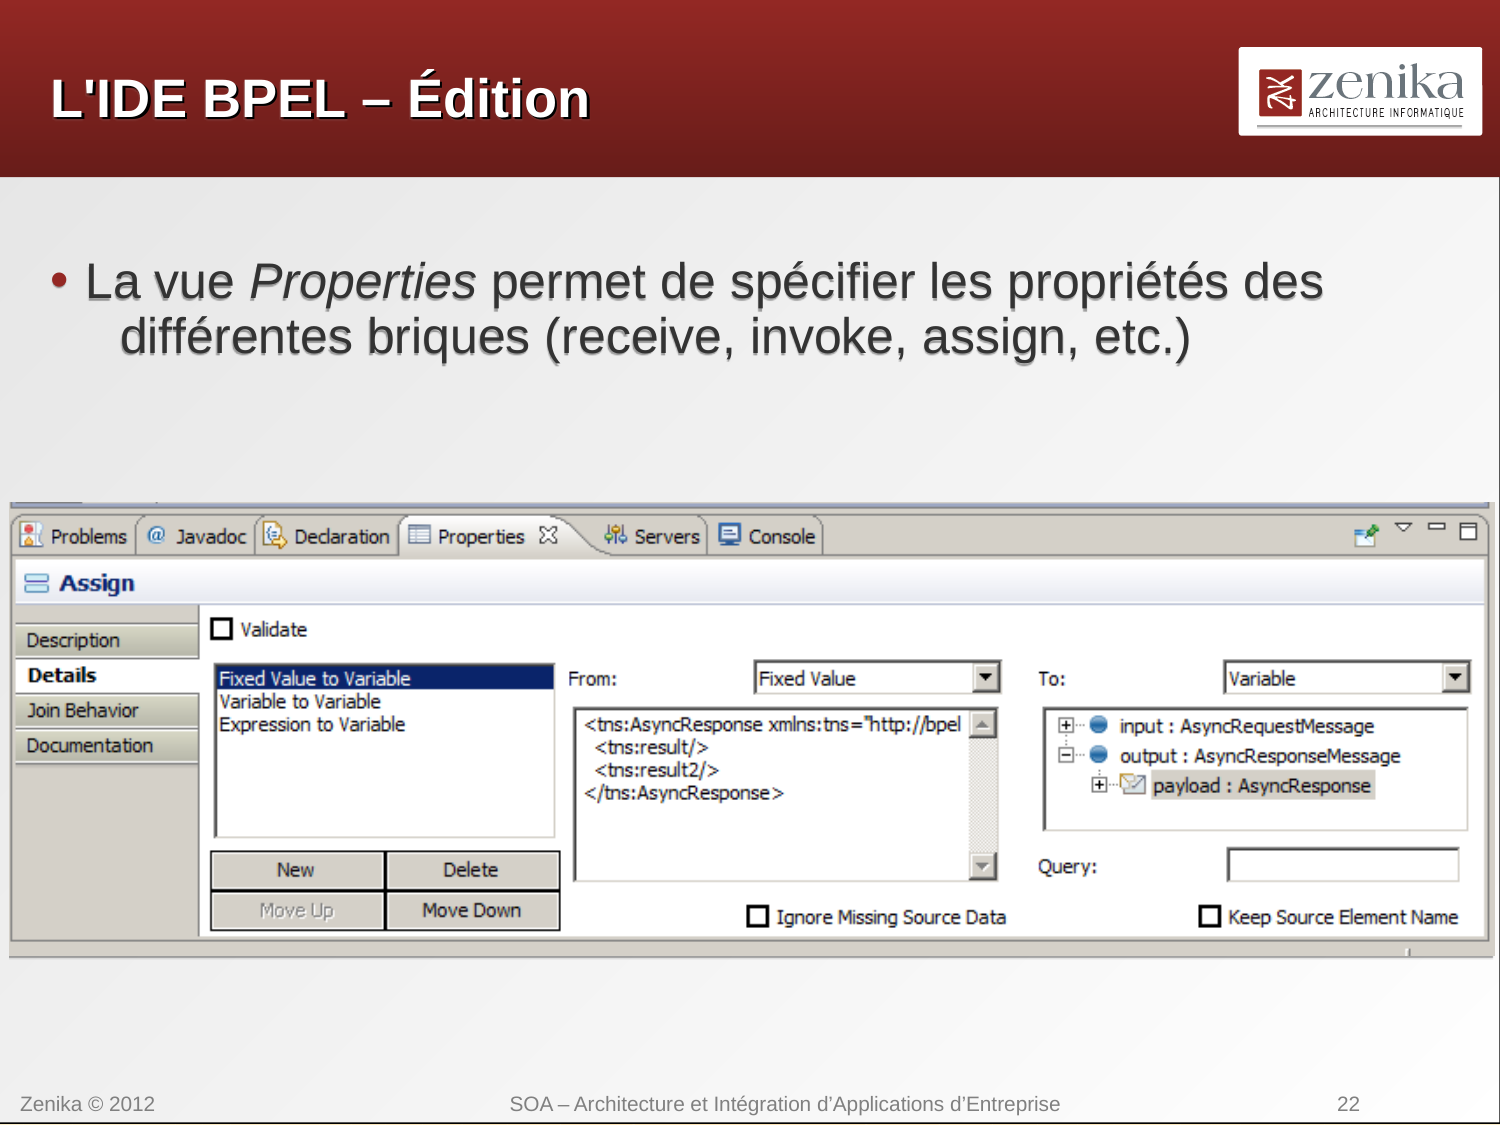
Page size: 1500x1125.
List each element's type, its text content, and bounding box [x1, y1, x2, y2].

title L'IDE BPEL – Édition [50, 22, 1206, 172]
picture [9, 502, 1495, 956]
subtitle La vue Properties permet de spécifier les propriétés des différentes briques (receive, invoke, assign, etc.) [50, 249, 1447, 502]
